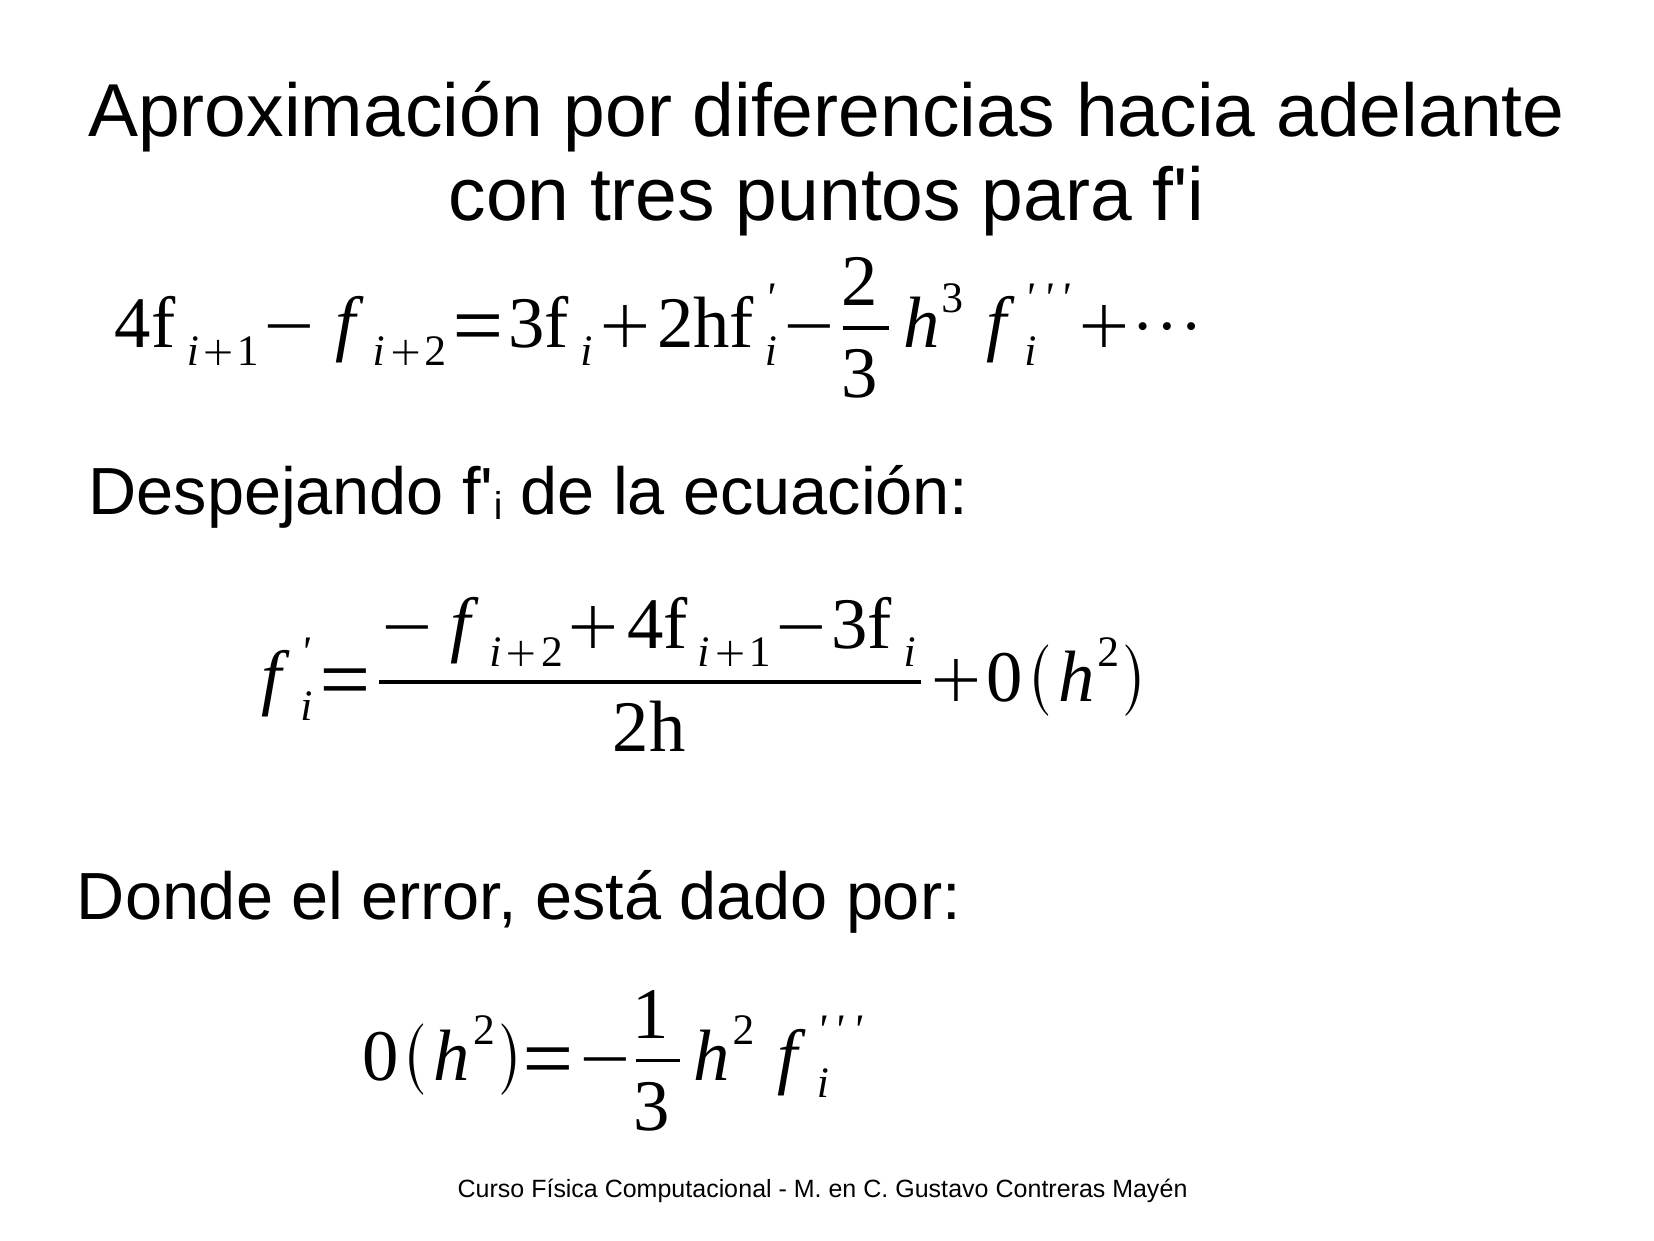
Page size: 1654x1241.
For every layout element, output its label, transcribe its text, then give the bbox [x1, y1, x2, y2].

chart [239, 584, 1152, 768]
chart [354, 974, 868, 1147]
chart [105, 241, 1211, 414]
title Aproximación por diferencias hacia adelante con tres puntos para f'i [82, 56, 1571, 250]
subtitle Despejando f'i de la ecuación: [88, 413, 1577, 570]
text_box Donde el error, está dado por: [76, 818, 1565, 975]
